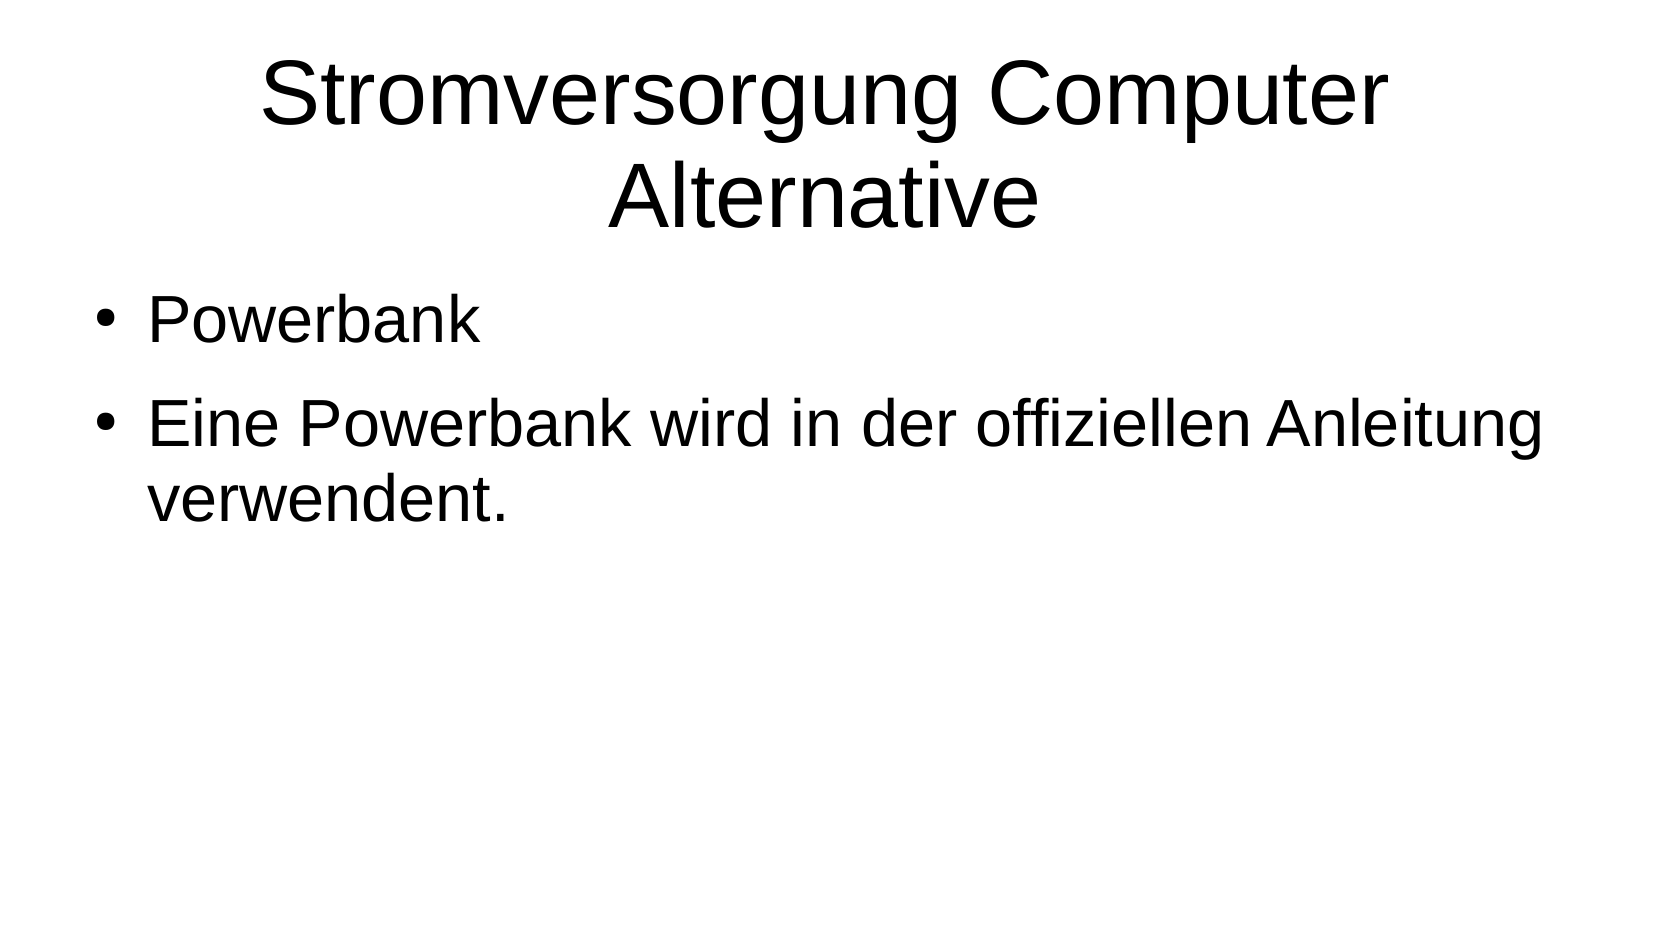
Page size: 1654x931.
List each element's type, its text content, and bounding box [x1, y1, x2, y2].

list Powerbank Eine Powerbank wird in der offiziellen Anleitung verwendent. [76, 281, 1565, 822]
title Stromversorgung Computer Alternative [81, 41, 1570, 247]
